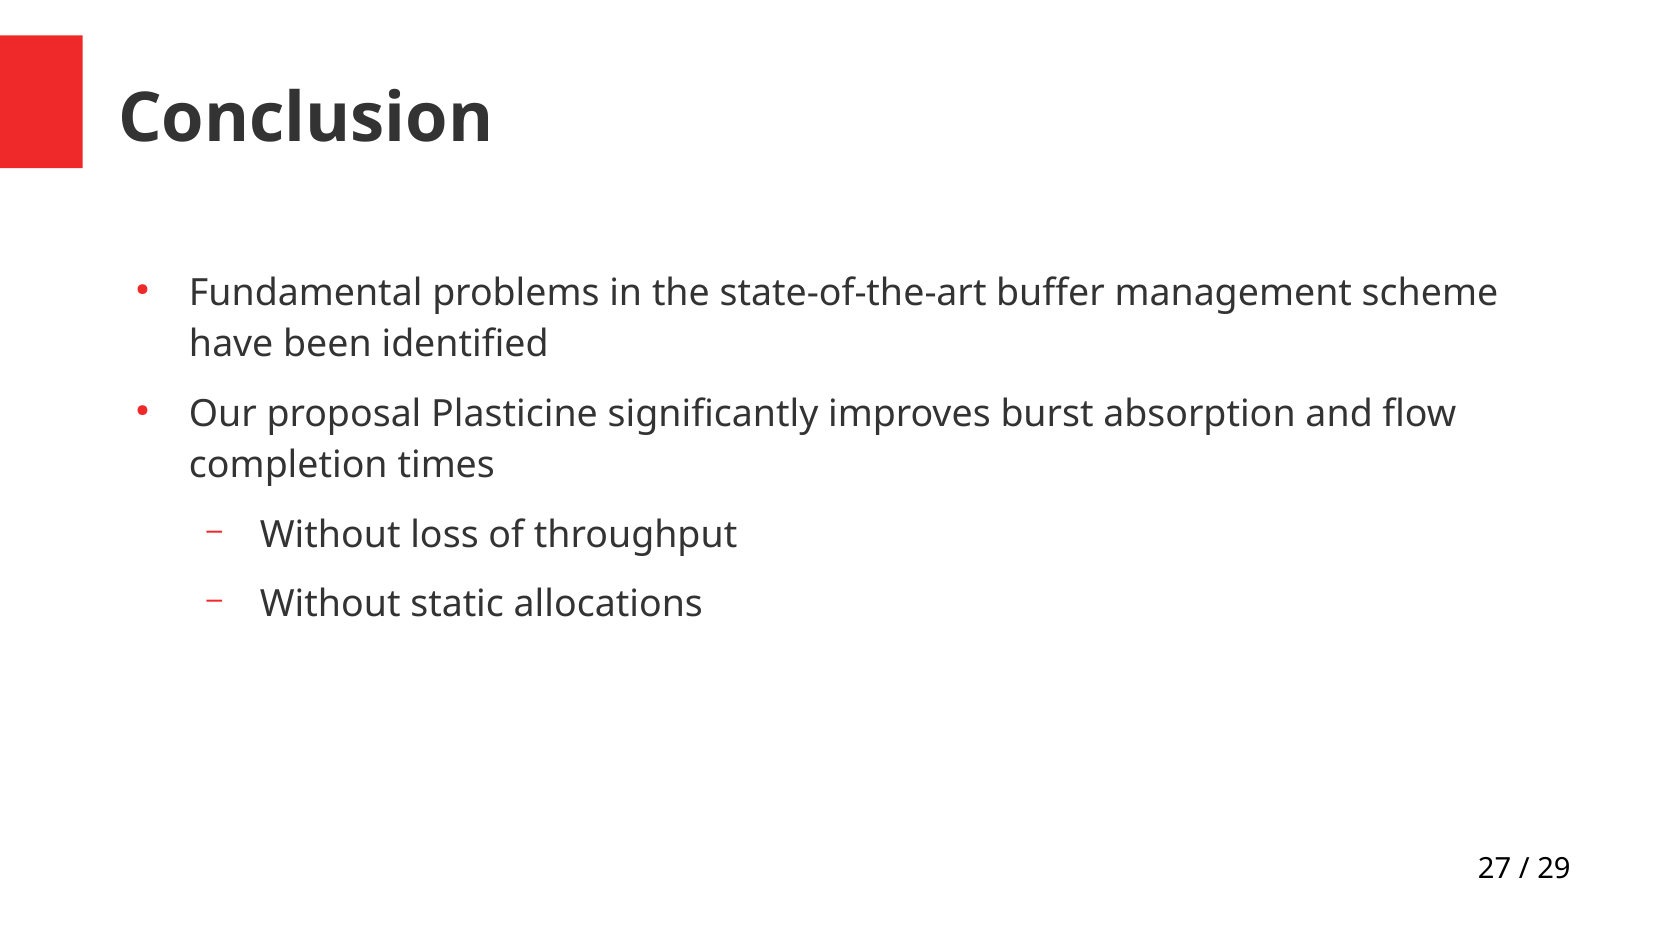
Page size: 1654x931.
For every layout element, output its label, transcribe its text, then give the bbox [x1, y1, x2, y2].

list Fundamental problems in the state-of-the-art buffer management scheme have been identified Our proposal Plasticine significantly improves burst absorption and flow completion times Without loss of throughput Without static allocations [118, 265, 1536, 806]
title Conclusion [118, 36, 1571, 193]
